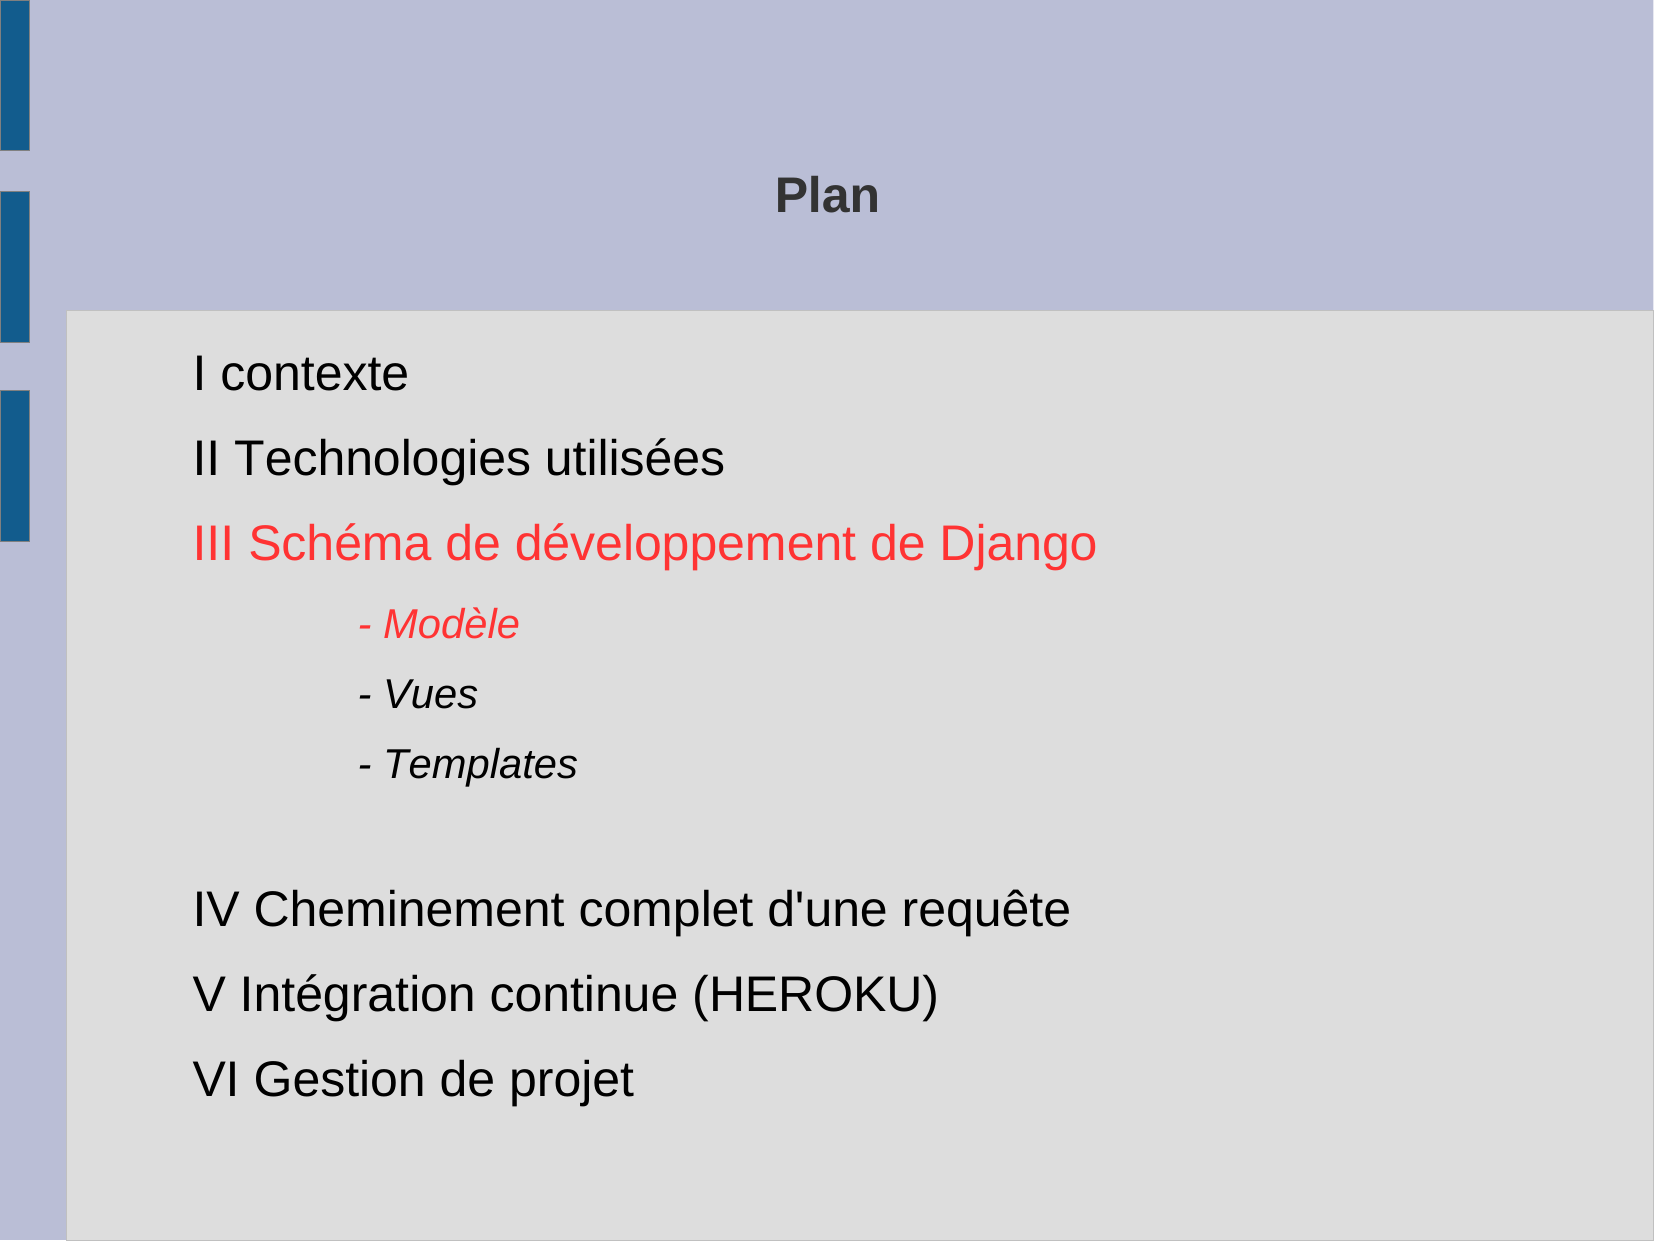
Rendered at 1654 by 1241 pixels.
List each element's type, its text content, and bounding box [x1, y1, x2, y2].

list I contexte II Technologies utilisées III Schéma de développement de Django - Modèle - Vues - Templates IV Cheminement complet d'une requête V Intégration continue (HEROKU) VI Gestion de projet [121, 344, 1534, 1241]
title Plan [121, 91, 1534, 299]
